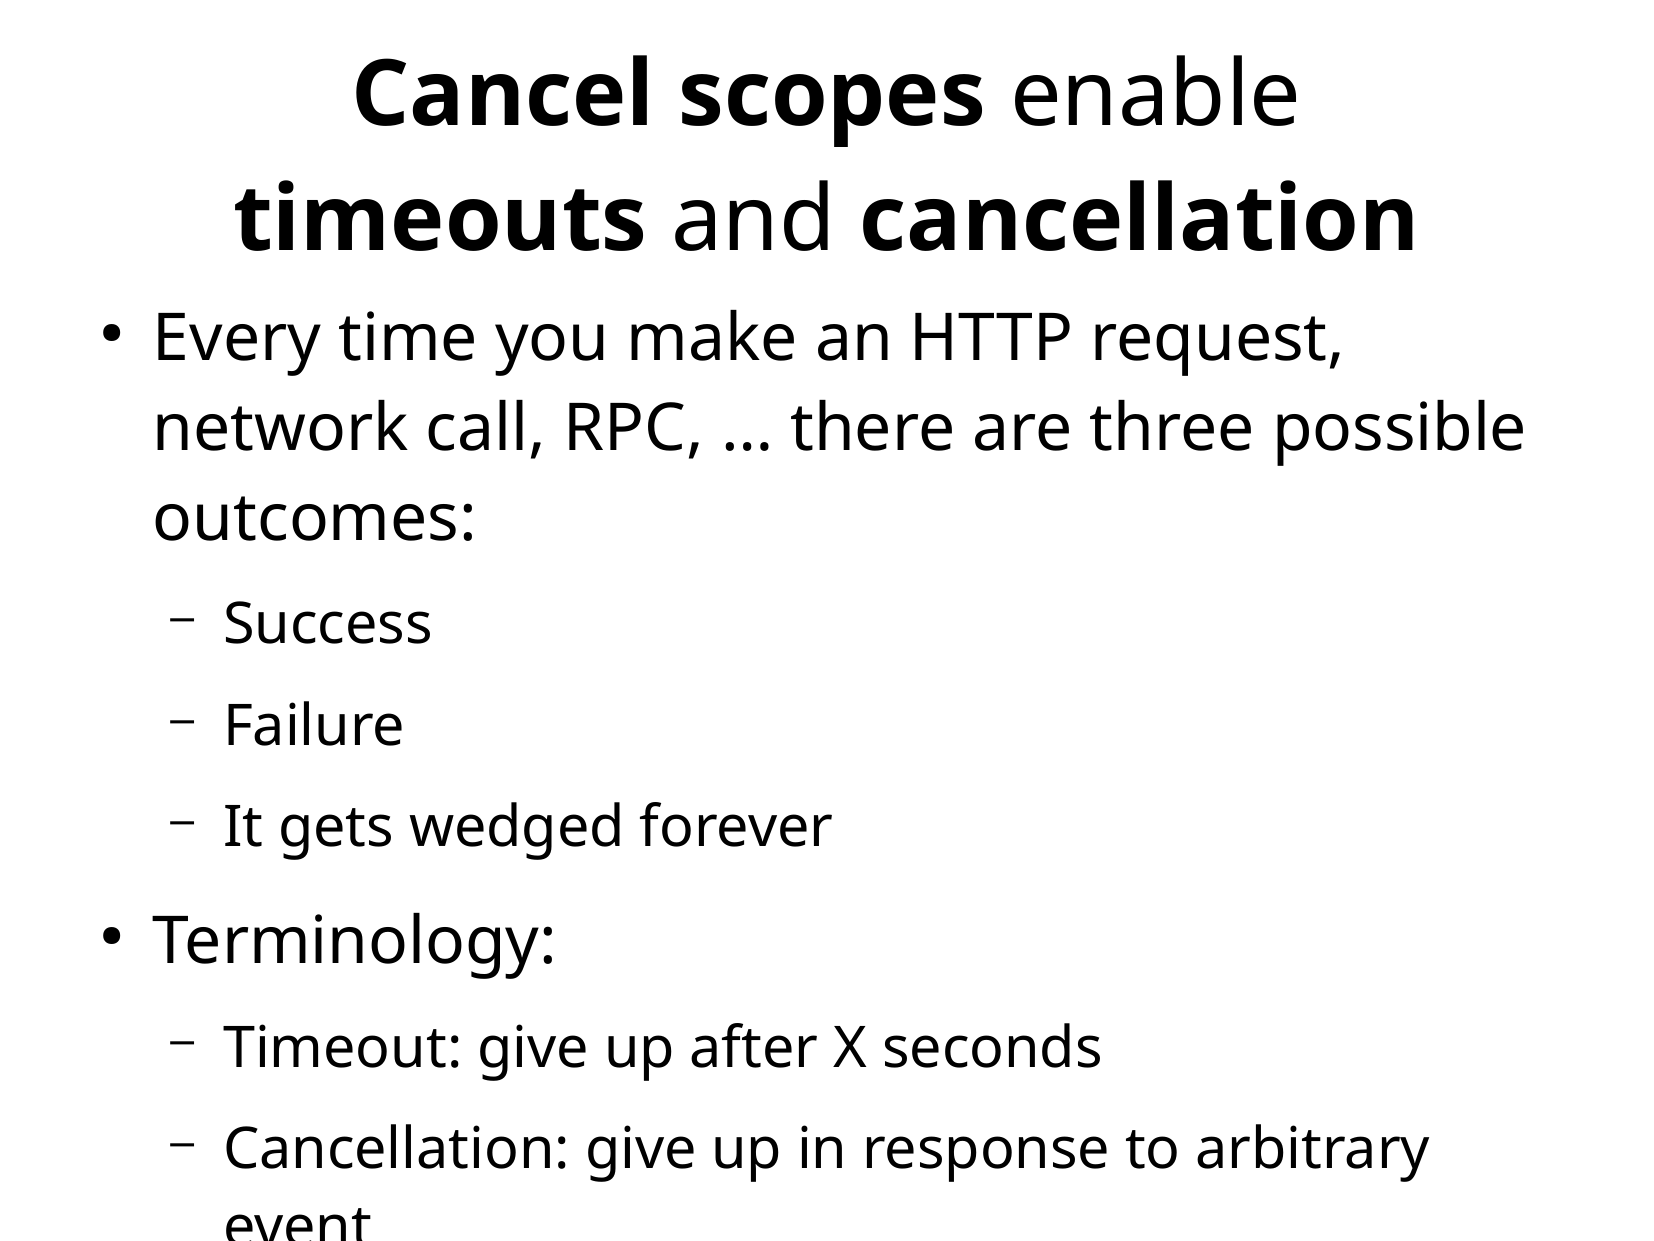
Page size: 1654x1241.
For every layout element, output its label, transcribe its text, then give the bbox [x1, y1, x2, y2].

title Cancel scopes enable timeouts and cancellation [183, 41, 1471, 265]
list Every time you make an HTTP request, network call, RPC, … there are three possible outcomes: Success Failure It gets wedged forever Terminology: Timeout: give up after X seconds Cancellation: give up in response to arbitrary event [82, 290, 1571, 1241]
